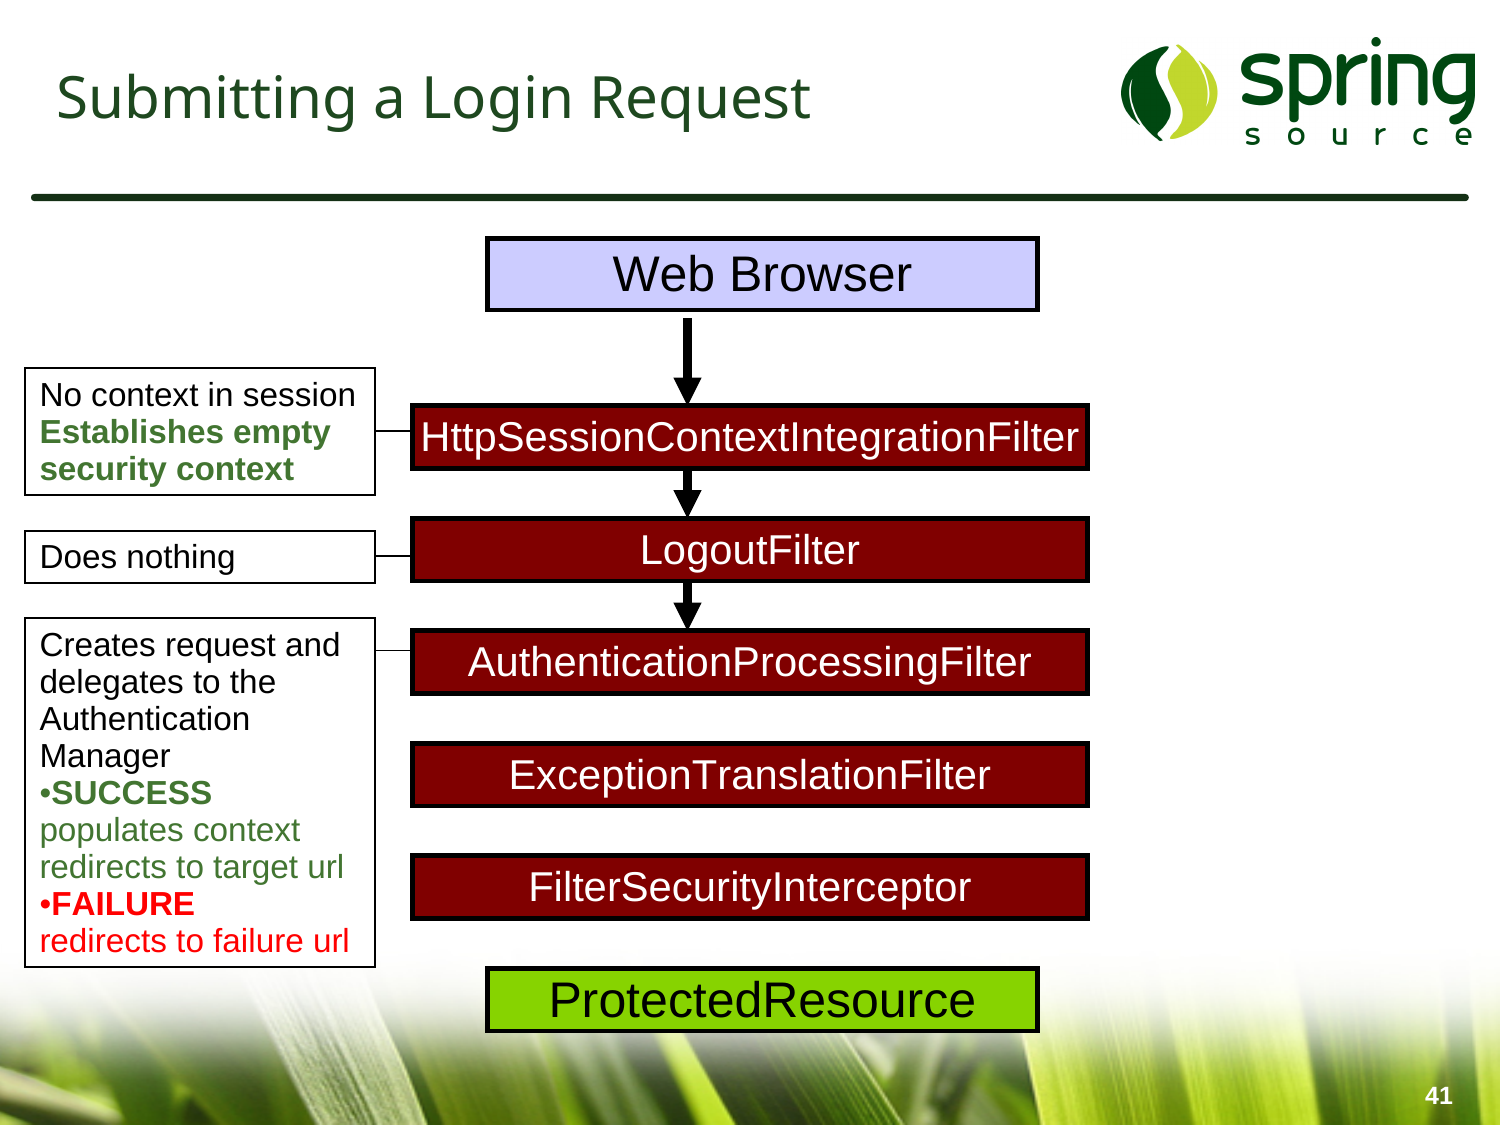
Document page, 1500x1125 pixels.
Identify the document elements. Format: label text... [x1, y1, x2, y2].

text_box ExceptionTranslationFilter [412, 743, 1088, 806]
text_box ProtectedResource [487, 968, 1038, 1031]
text_box Does nothing [24, 530, 376, 584]
picture [0, 944, 1500, 1125]
text_box HttpSessionContextIntegrationFilter [412, 405, 1088, 469]
text_box FilterSecurityInterceptor [412, 855, 1088, 919]
text_box Creates request and delegates to the Authentication Manager SUCCESS populates context redirects to target url FAILURE redirects to failure url [24, 618, 376, 968]
text_box AuthenticationProcessingFilter [412, 630, 1088, 694]
title Submitting a Login Request [56, 15, 1089, 176]
text_box LogoutFilter [412, 518, 1088, 581]
text_box No context in session Establishes empty security context [24, 368, 376, 495]
picture [1121, 37, 1475, 145]
text_box Web Browser [487, 238, 1038, 310]
